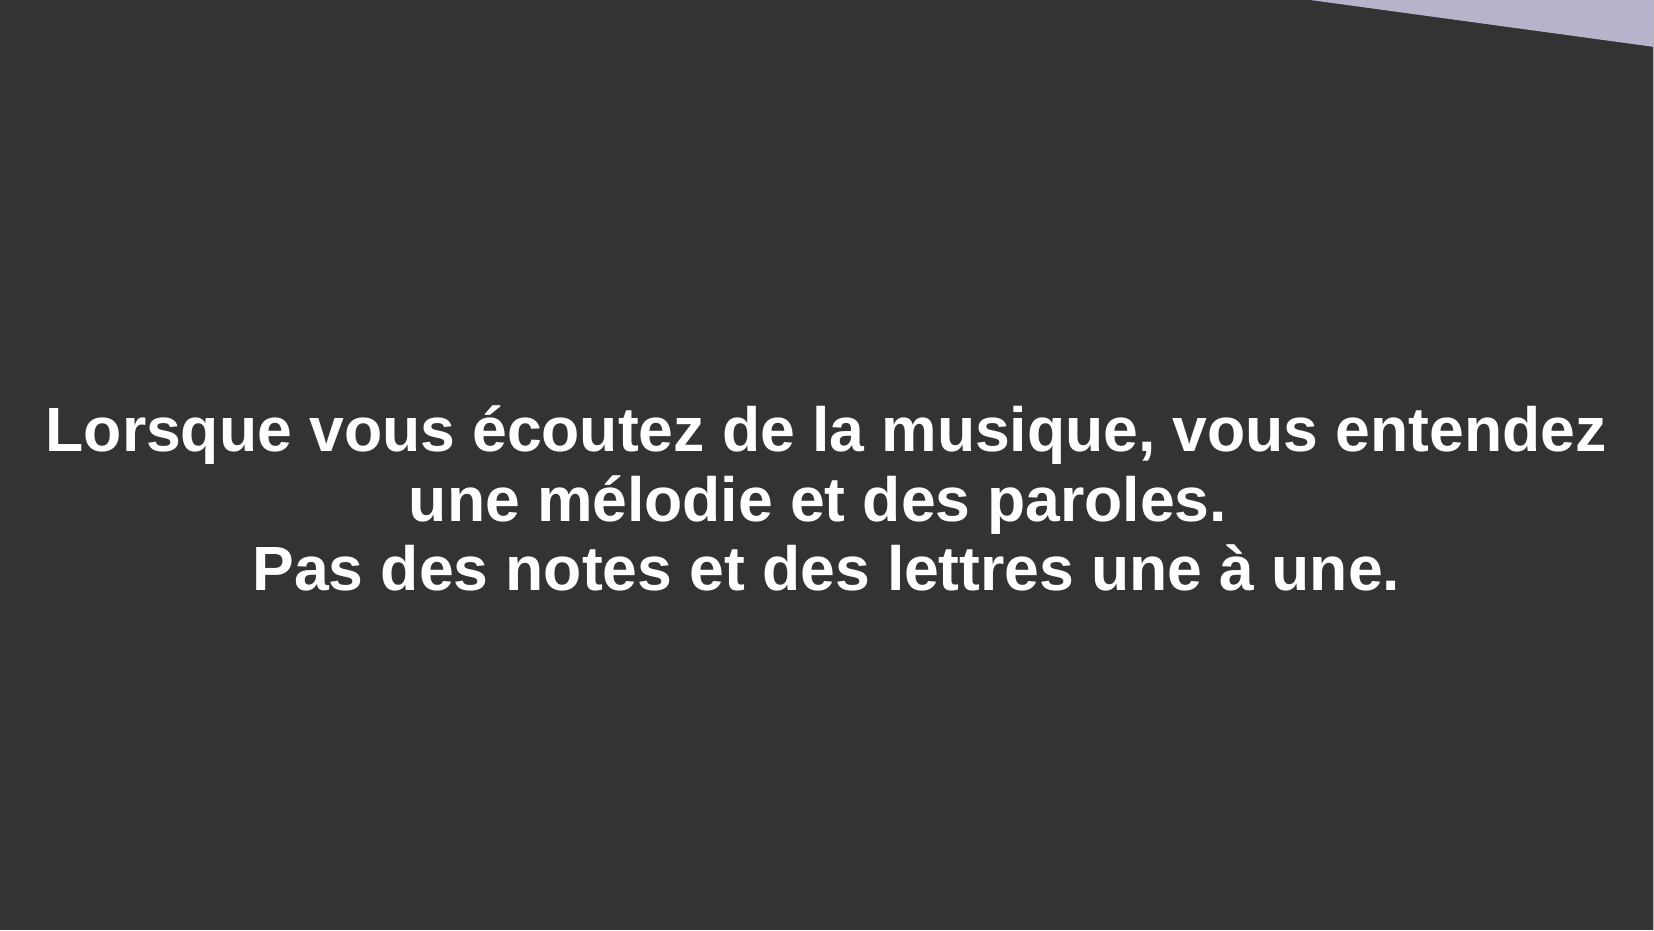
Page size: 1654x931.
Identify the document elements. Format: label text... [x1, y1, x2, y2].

text_box [1310, 0, 1654, 47]
title Lorsque vous écoutez de la musique, vous entendez une mélodie et des paroles. Pas des notes et des lettres une à une. [31, 394, 1622, 605]
